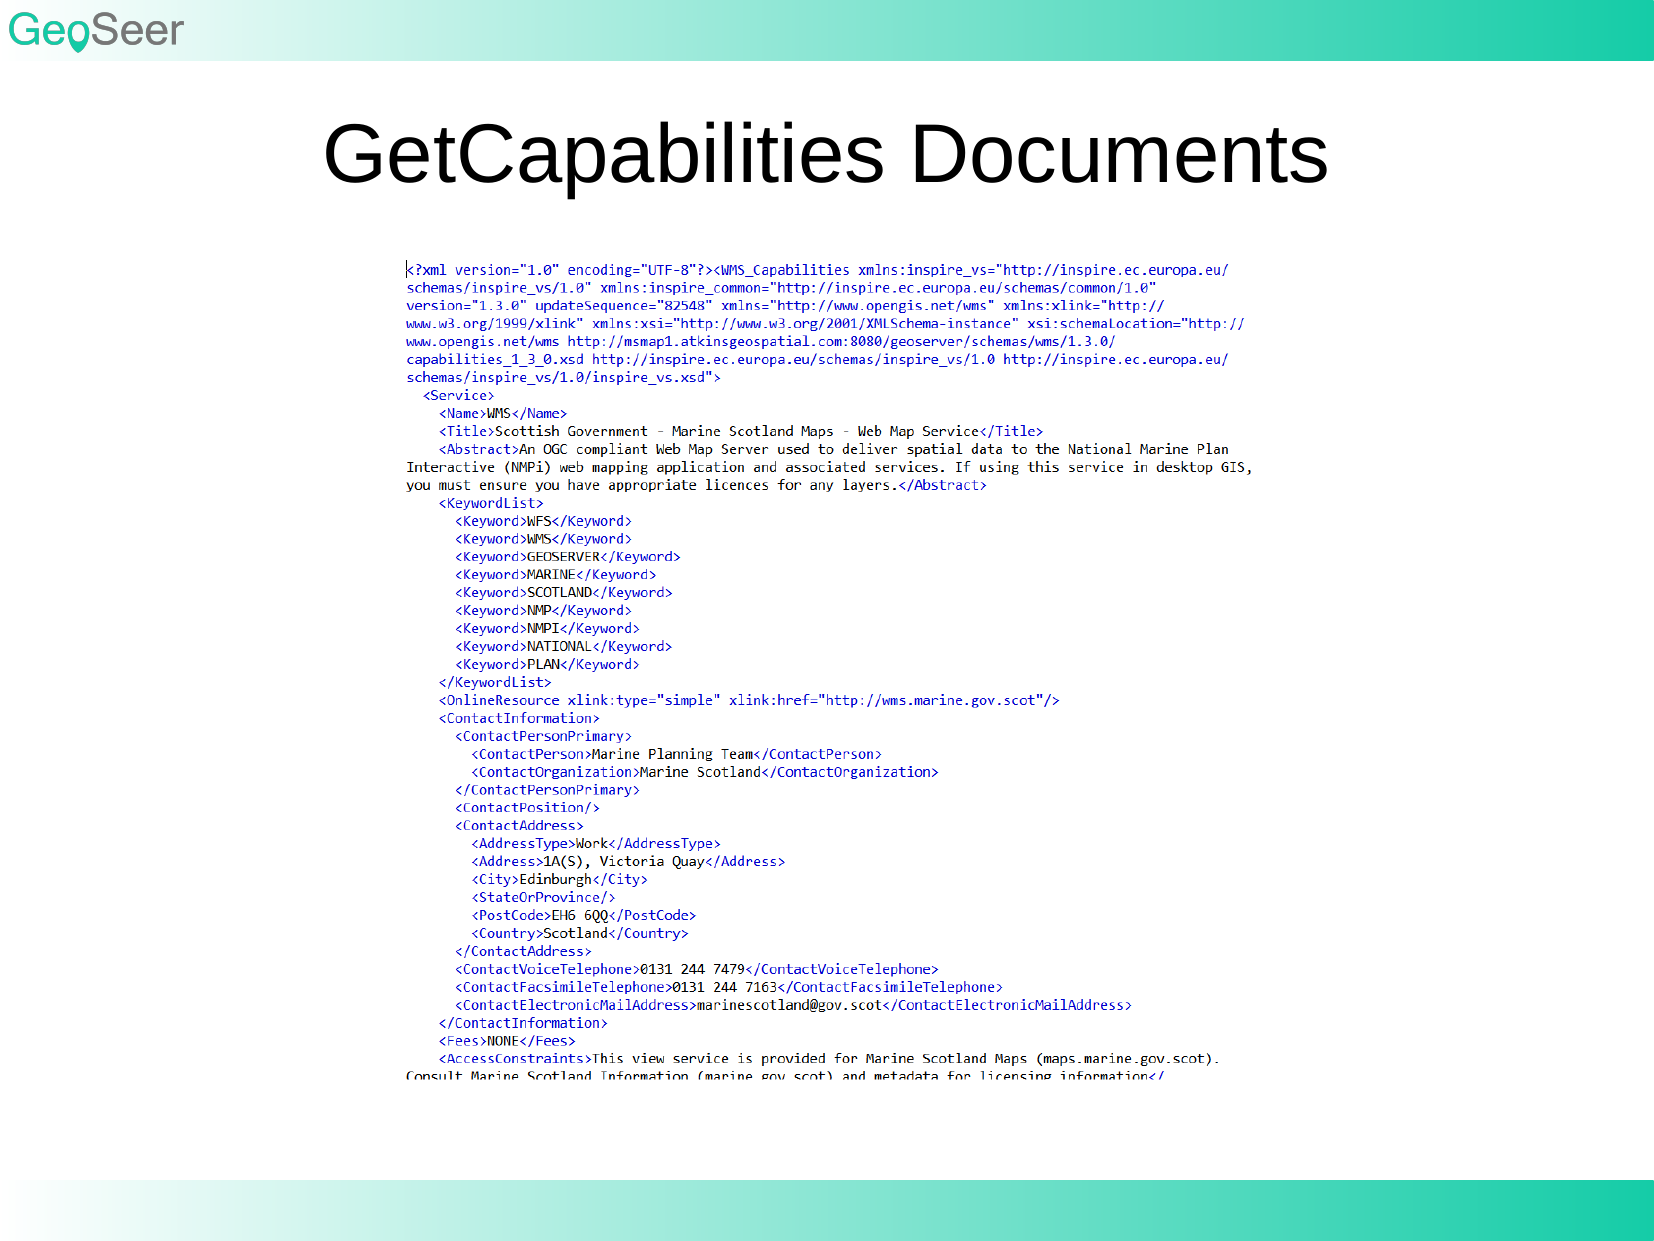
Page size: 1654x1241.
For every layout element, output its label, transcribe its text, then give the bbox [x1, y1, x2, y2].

picture [7, 10, 186, 55]
picture [405, 258, 1259, 1081]
title GetCapabilities Documents [82, 96, 1571, 211]
